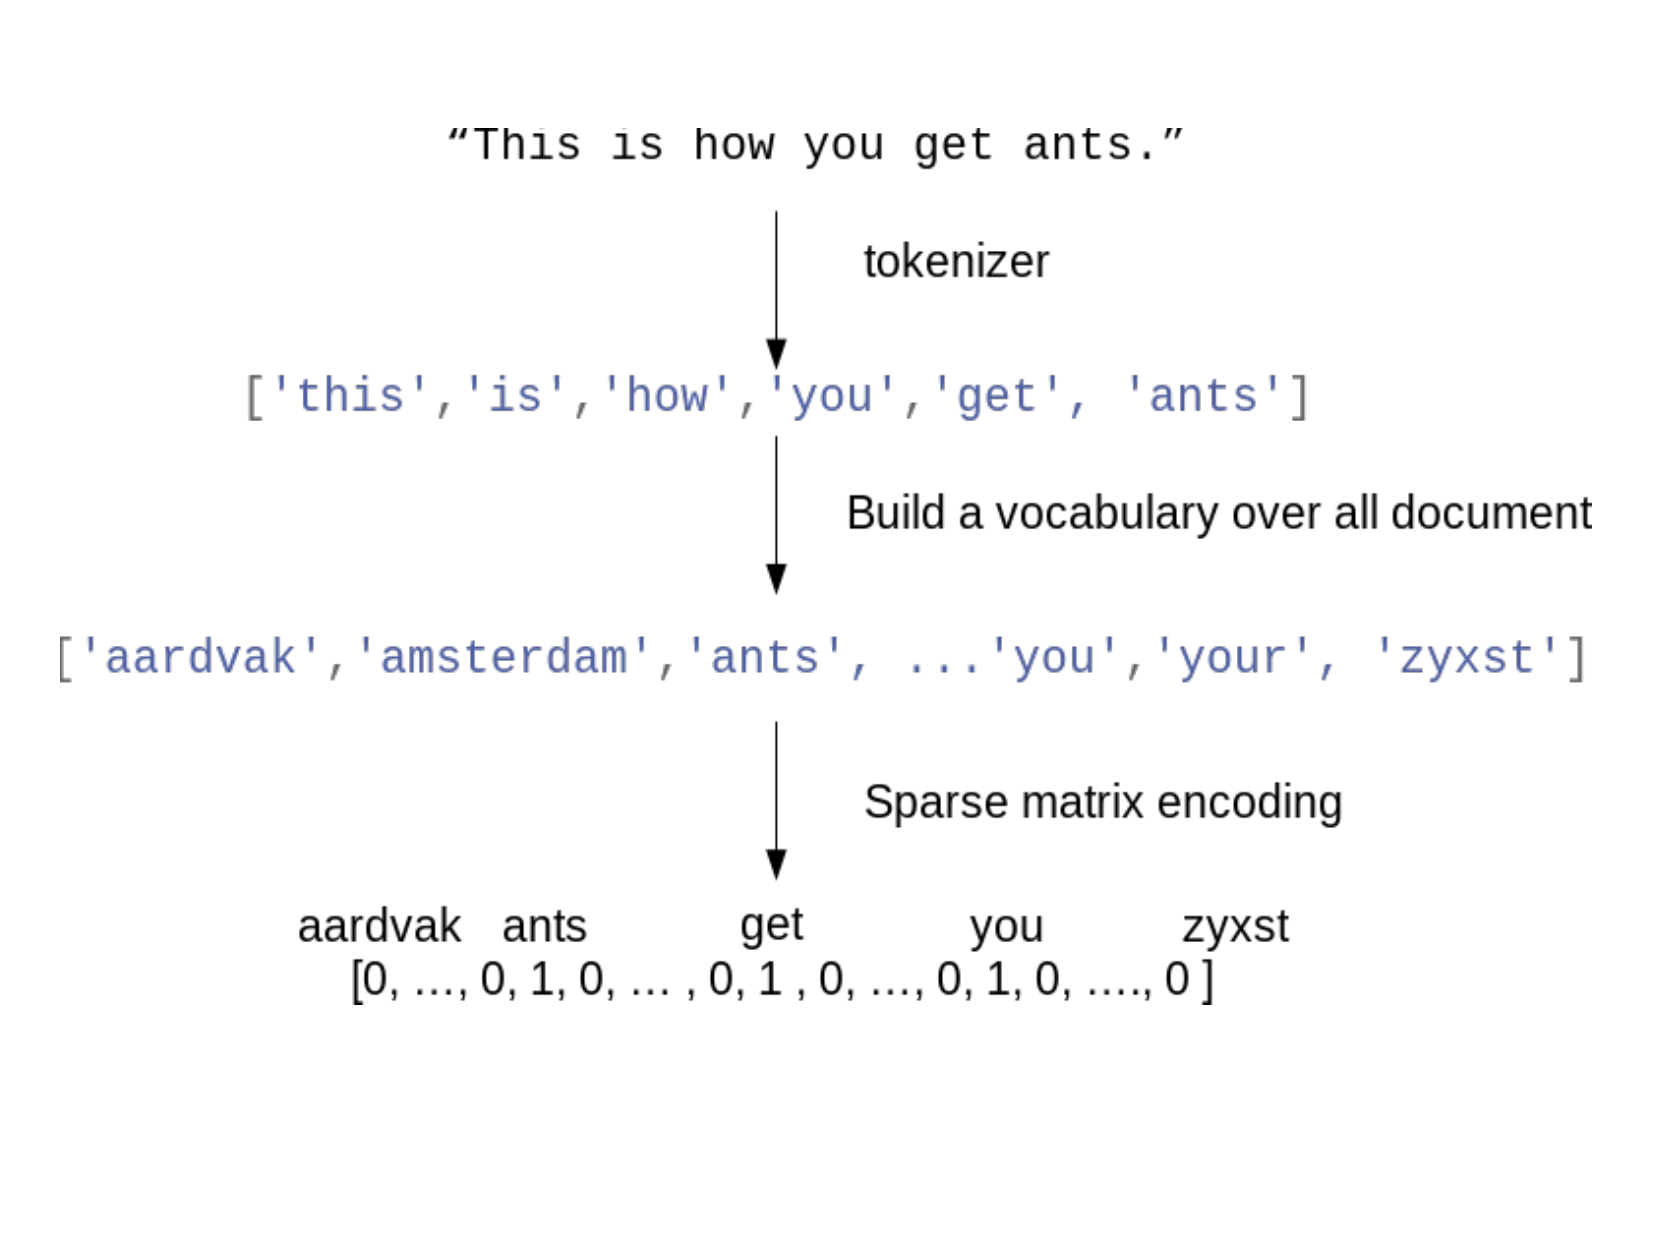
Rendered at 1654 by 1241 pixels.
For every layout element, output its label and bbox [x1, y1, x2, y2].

picture [60, 128, 1592, 1006]
